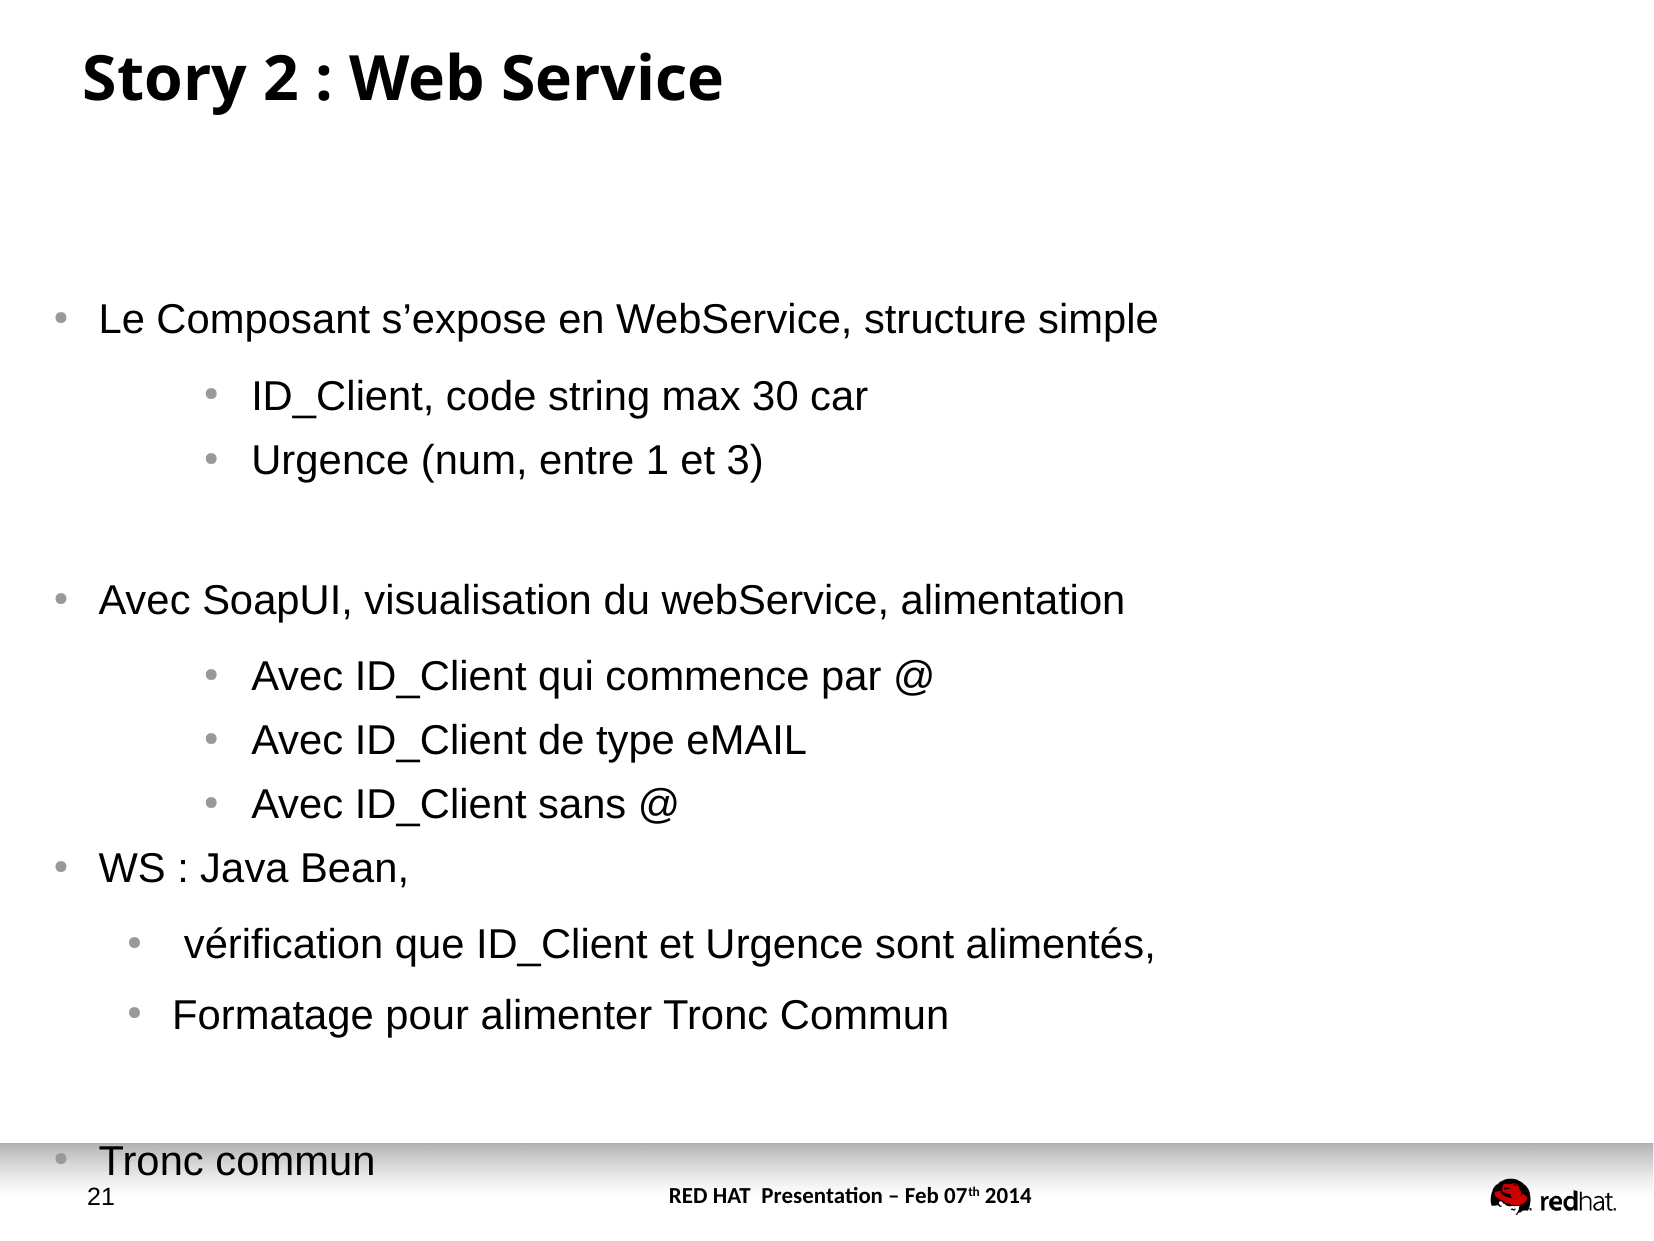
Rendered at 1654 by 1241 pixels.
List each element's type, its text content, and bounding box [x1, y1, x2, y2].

list Le Composant s’expose en WebService, structure simple ID_Client, code string max 30 car Urgence (num, entre 1 et 3) Avec SoapUI, visualisation du webService, alimentation Avec ID_Client qui commence par @ Avec ID_Client de type eMAIL Avec ID_Client sans @ WS : Java Bean, vérification que ID_Client et Urgence sont alimentés, Formatage pour alimenter Tronc Commun Tronc commun [38, 220, 1654, 1184]
picture [0, 1143, 1654, 1241]
title Story 2 : Web Service [82, 0, 1571, 180]
